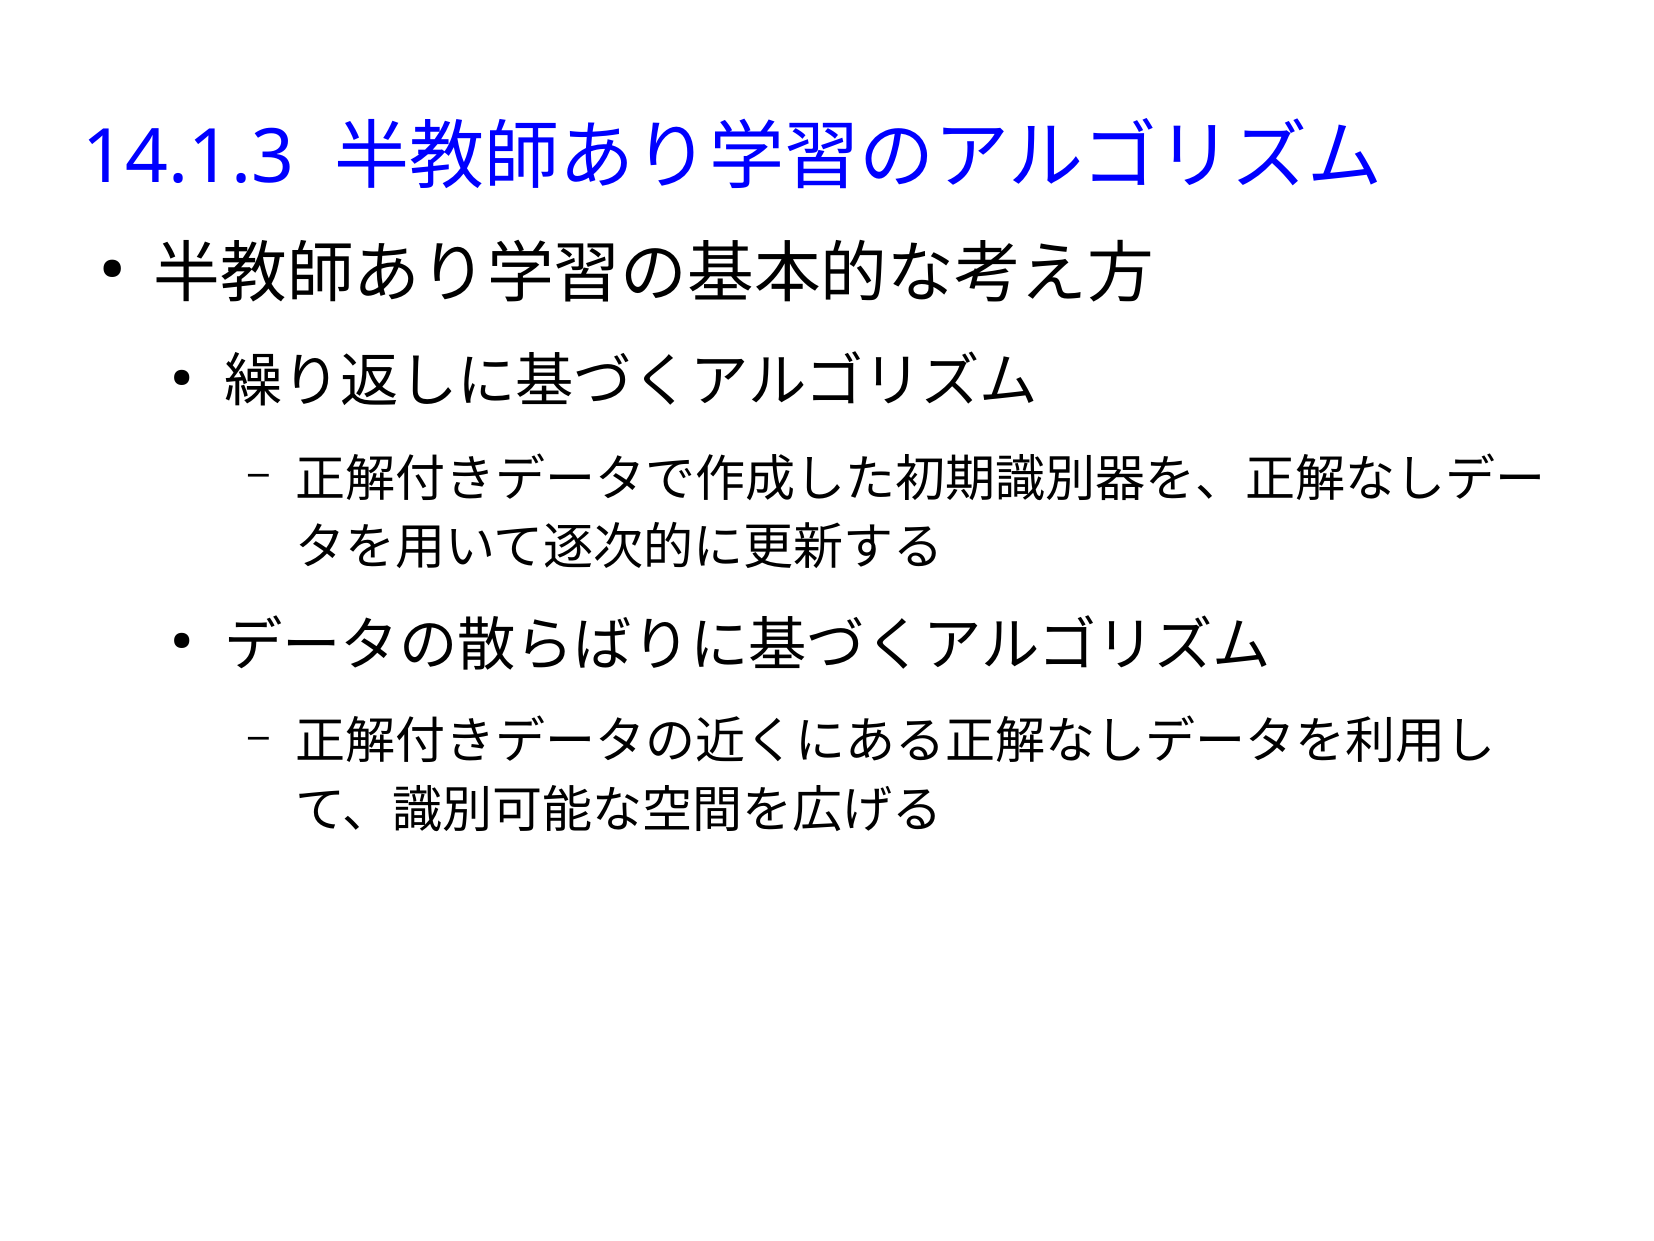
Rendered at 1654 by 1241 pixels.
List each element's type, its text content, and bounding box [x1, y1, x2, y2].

title 14.1.3 半教師あり学習のアルゴリズム [82, 49, 1571, 225]
list 半教師あり学習の基本的な考え方 繰り返しに基づくアルゴリズム 正解付きデータで作成した初期識別器を、正解なしデータを用いて逐次的に更新する データの散らばりに基づくアルゴリズム 正解付きデータの近くにある正解なしデータを利用して、識別可能な空間を広げる [82, 225, 1571, 1099]
